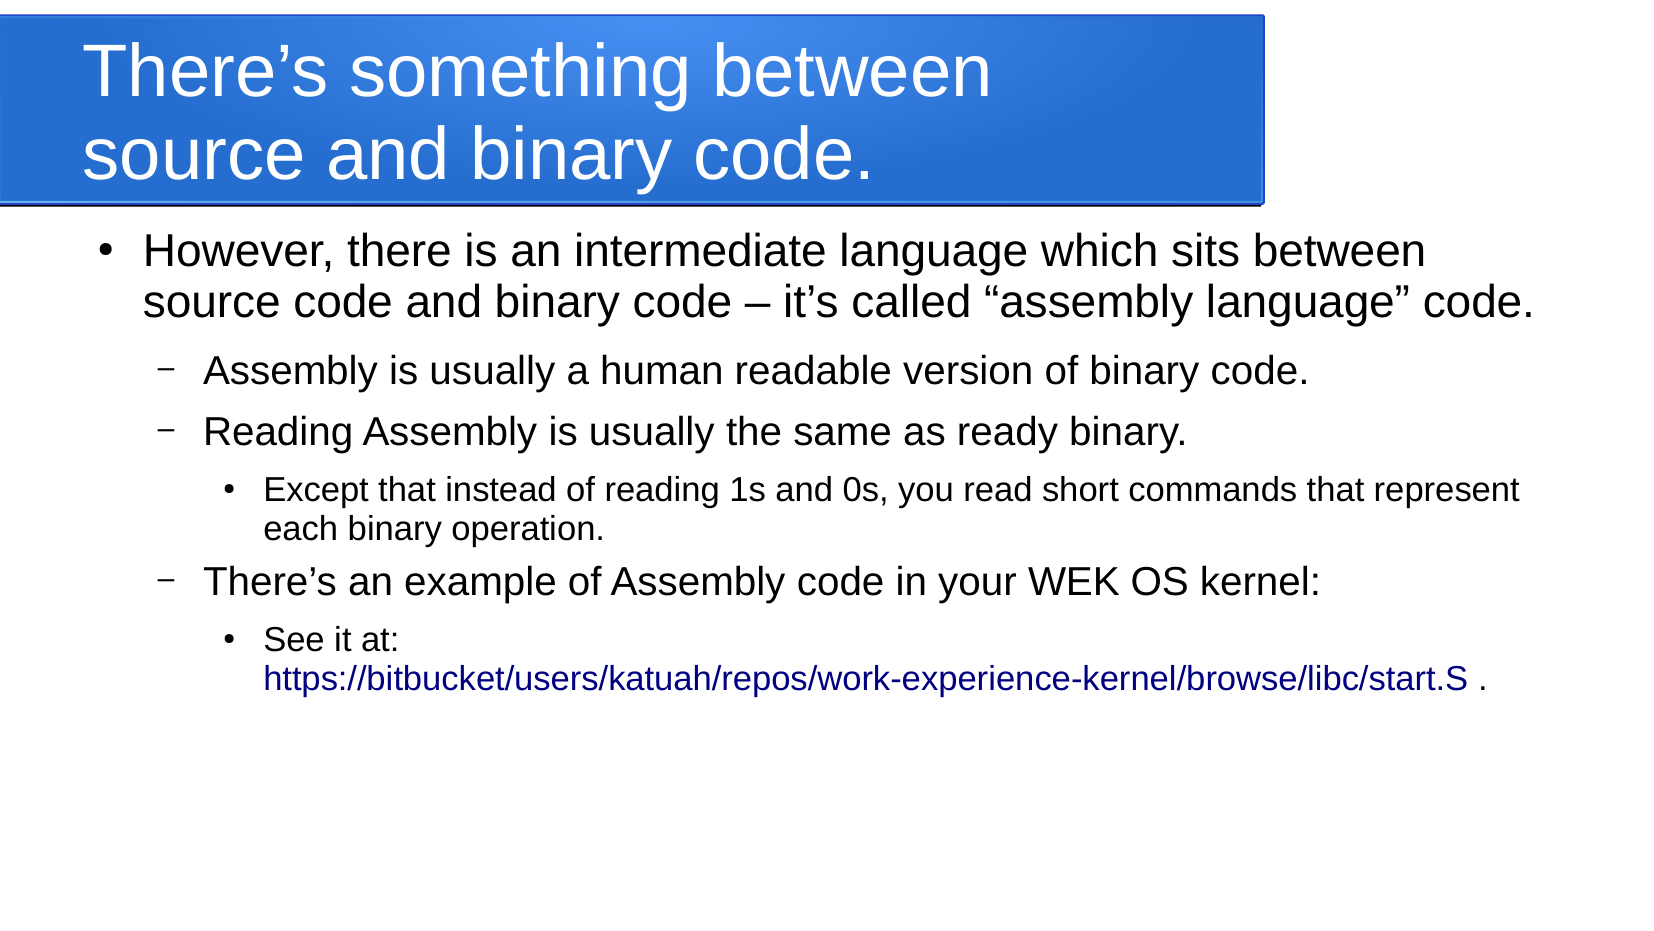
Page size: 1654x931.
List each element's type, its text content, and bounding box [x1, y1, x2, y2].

list However, there is an intermediate language which sits between source code and binary code – it’s called “assembly language” code. Assembly is usually a human readable version of binary code. Reading Assembly is usually the same as ready binary. Except that instead of reading 1s and 0s, you read short commands that represent each binary operation. There’s an example of Assembly code in your WEK OS kernel: See it at: https://bitbucket/users/katuah/repos/work-experience-kernel/browse/libc/start.S . [82, 224, 1571, 764]
title There’s something between source and binary code. [82, 29, 1235, 196]
